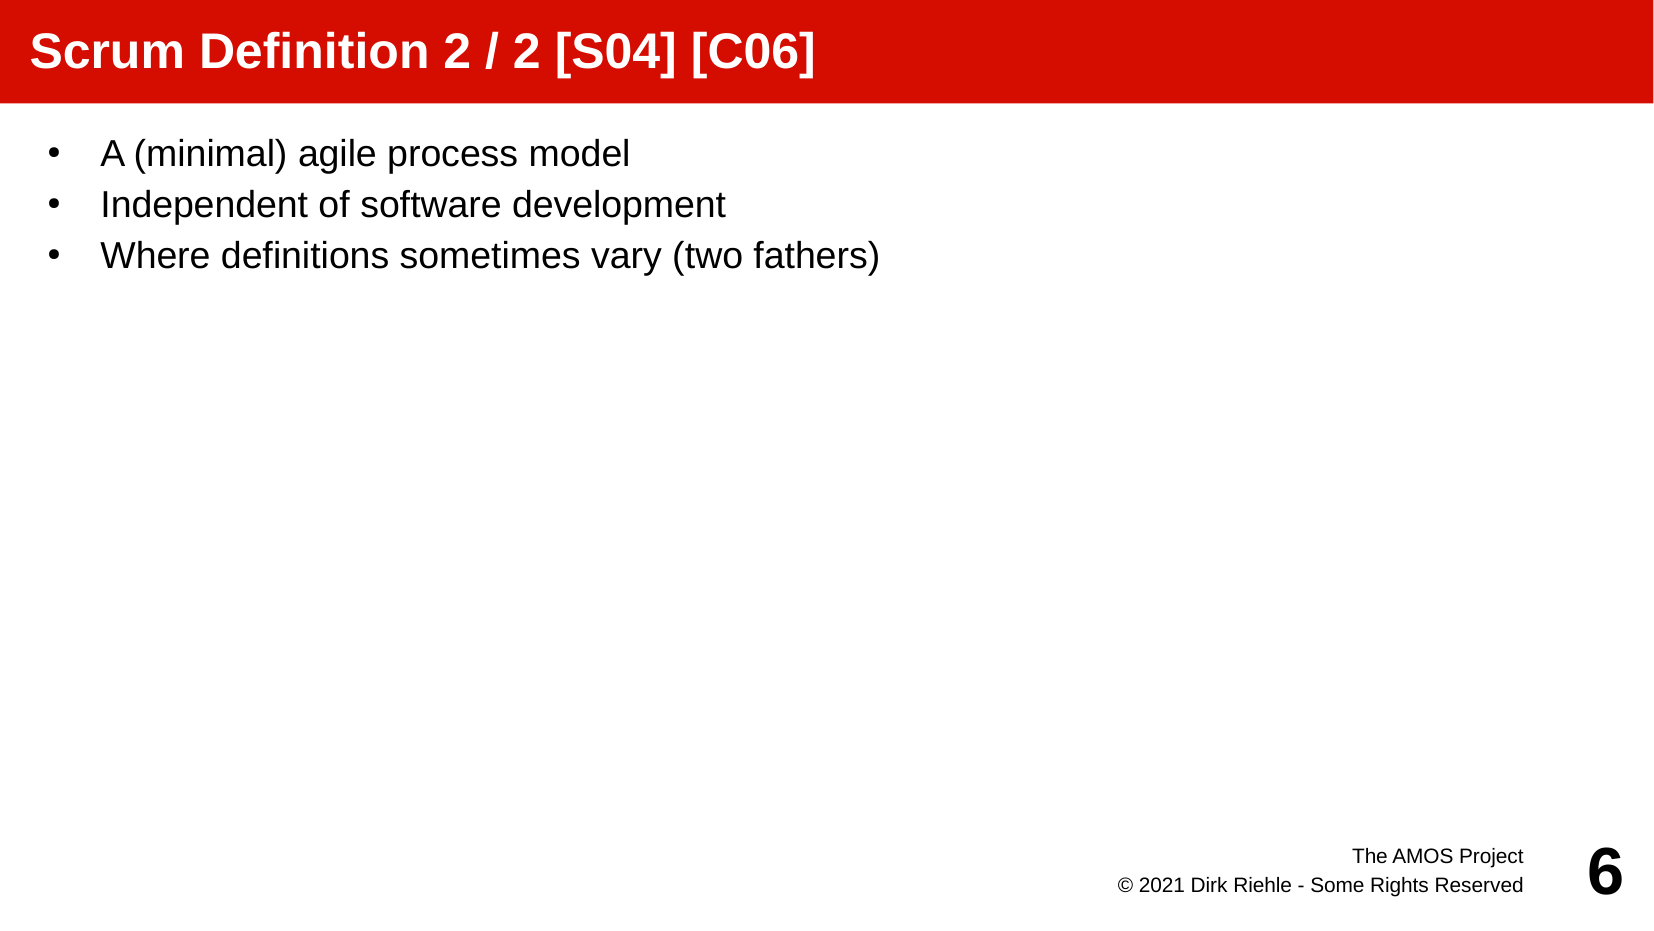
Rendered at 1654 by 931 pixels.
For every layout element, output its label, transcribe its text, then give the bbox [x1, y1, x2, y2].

list A (minimal) agile process model Independent of software development Where definitions sometimes vary (two fathers) [29, 132, 1625, 813]
title Scrum Definition 2 / 2 [S04] [C06] [0, 0, 1654, 104]
